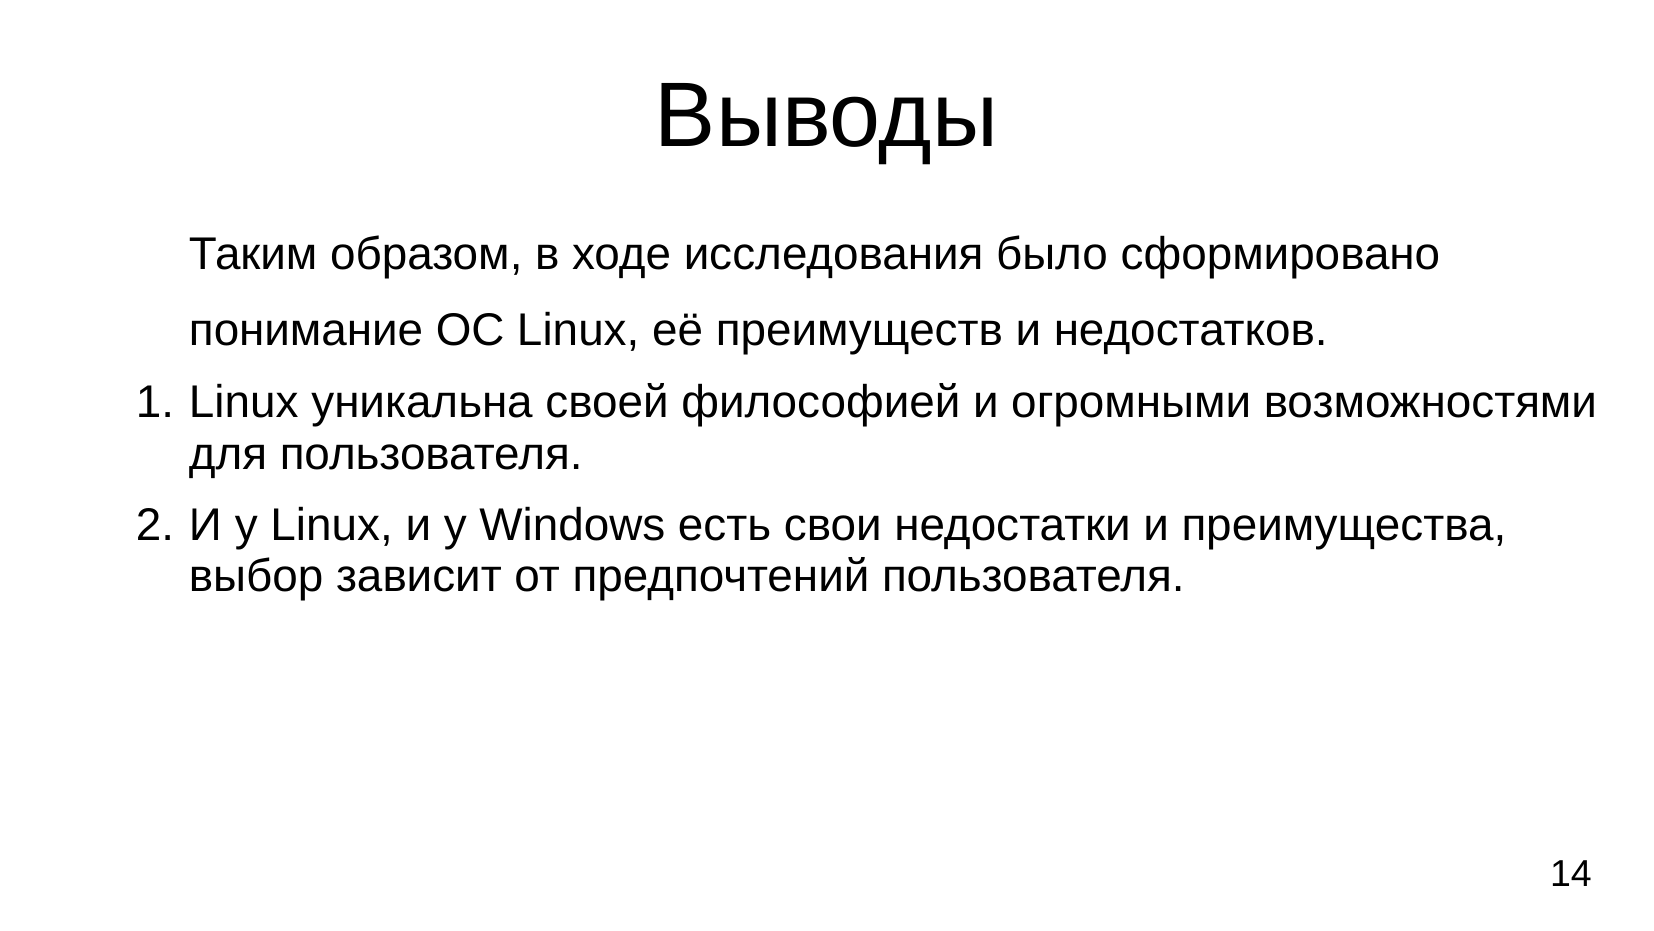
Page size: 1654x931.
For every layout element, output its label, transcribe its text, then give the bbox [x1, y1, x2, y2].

text_box <number> [1535, 845, 1654, 916]
list Таким образом, в ходе исследования было сформировано понимание ОС Linux, её преимуществ и недостатков. Linux уникальна своей философией и огромными возможностями для пользователя. И у Linux, и у Windows есть свои недостатки и преимущества, выбор зависит от предпочтений пользователя. [118, 228, 1607, 768]
title Выводы [82, 37, 1571, 193]
